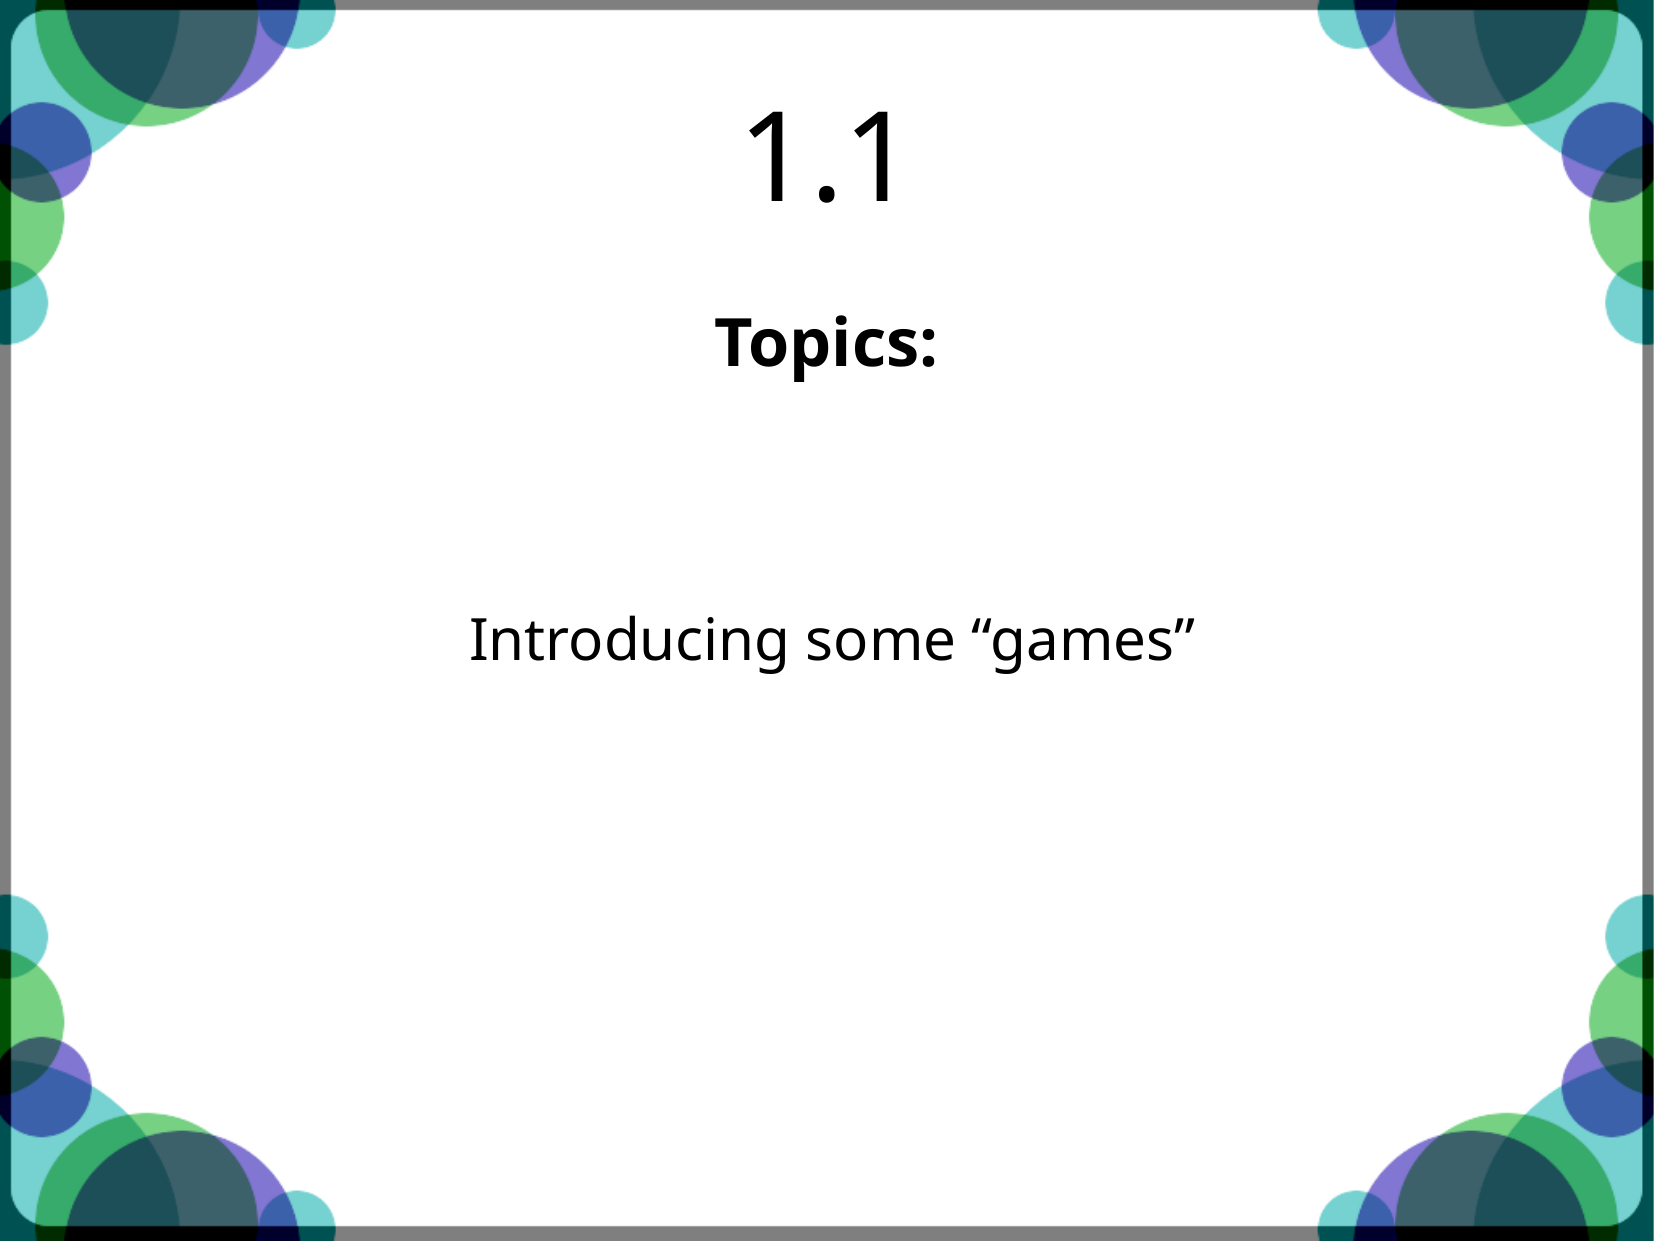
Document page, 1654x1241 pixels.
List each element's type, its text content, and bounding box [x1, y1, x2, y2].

title 1.1 [82, 49, 1571, 257]
text_box Introducing some “games” [255, 405, 1411, 871]
subtitle Topics: [82, 290, 1571, 391]
picture [0, 0, 1654, 1241]
